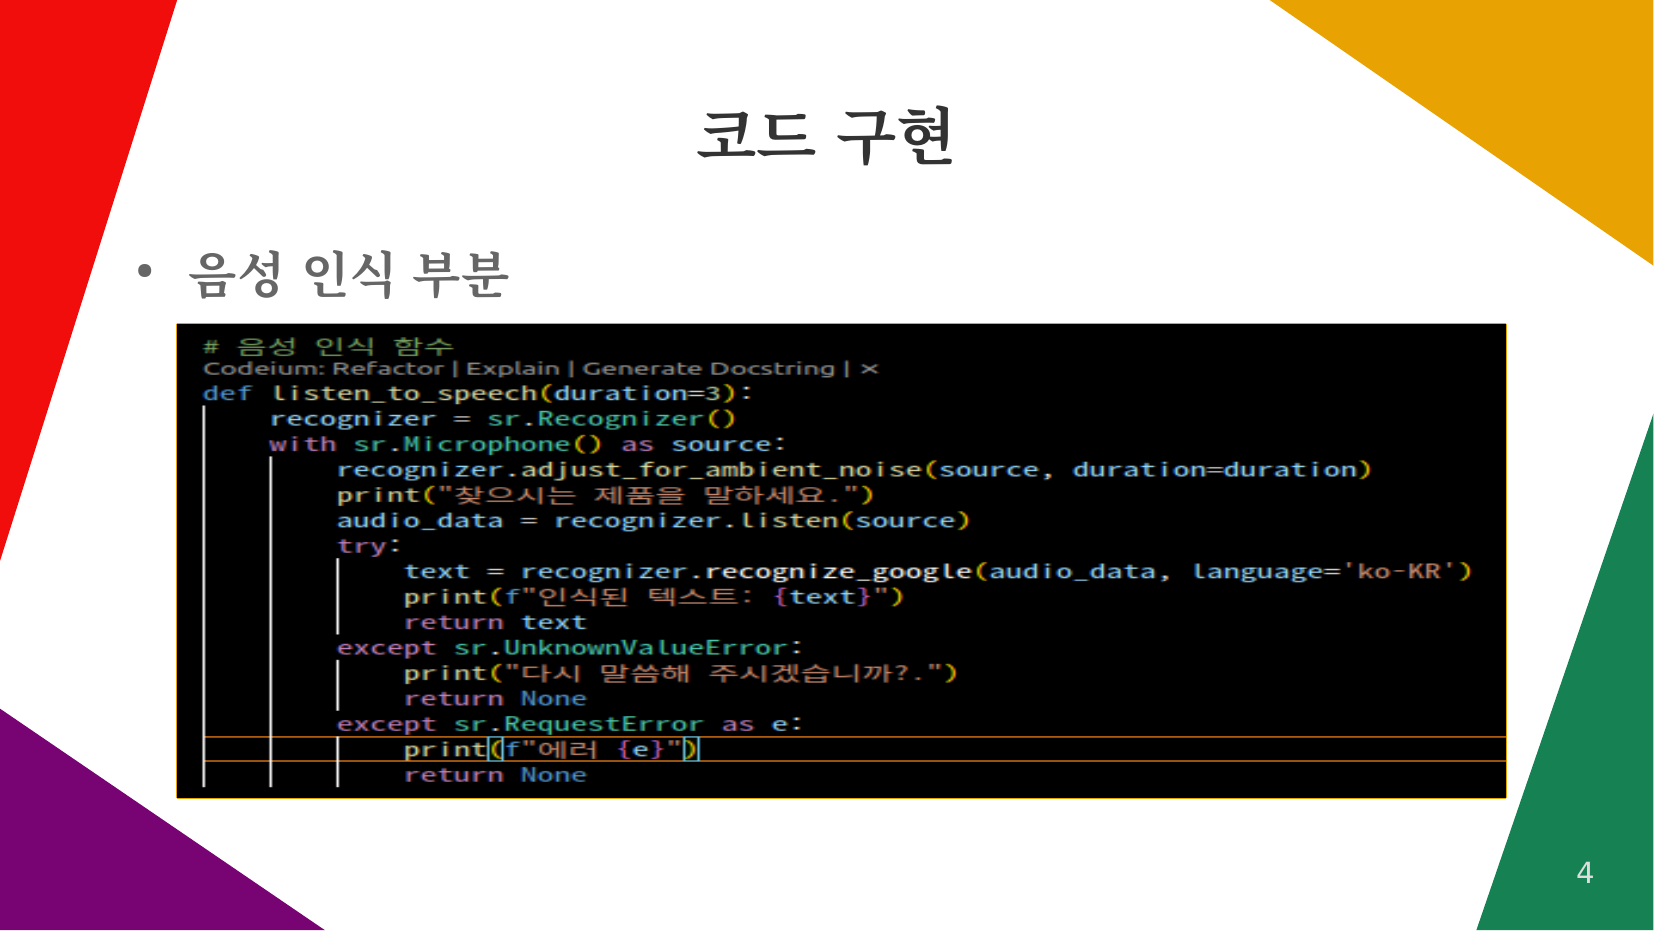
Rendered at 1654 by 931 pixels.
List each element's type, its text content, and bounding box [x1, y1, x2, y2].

title 코드 구현 [118, 59, 1536, 207]
picture [177, 324, 1506, 798]
list 음성 인식 부분 [118, 236, 1536, 827]
